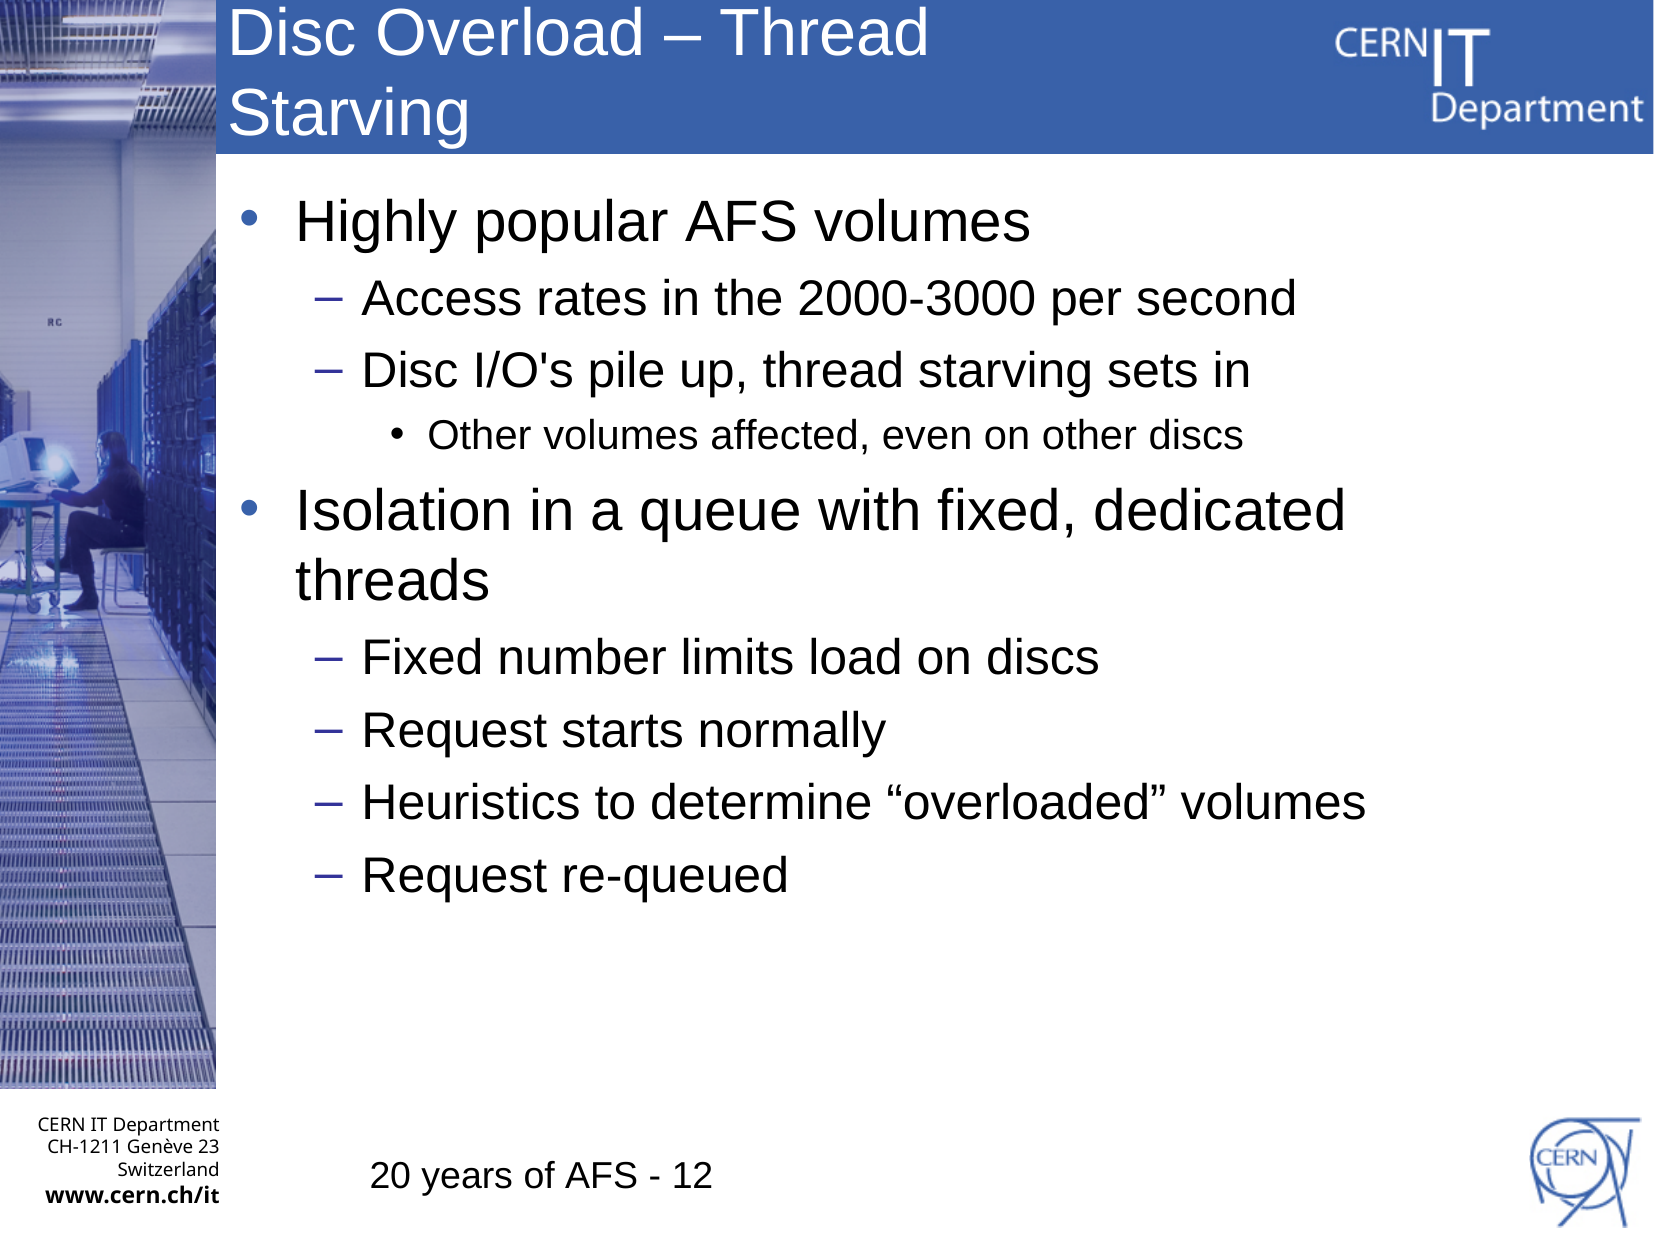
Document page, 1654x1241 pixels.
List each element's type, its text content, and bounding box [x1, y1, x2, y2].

picture [1126, 0, 1654, 154]
picture [1529, 1116, 1642, 1228]
list Highly popular AFS volumes Access rates in the 2000-3000 per second Disc I/O's pile up, thread starving sets in Other volumes affected, even on other discs Isolation in a queue with fixed, dedicated threads Fixed number limits load on discs Request starts normally Heuristics to determine “overloaded” volumes Request re-queued [224, 174, 1463, 1003]
title Disc Overload – Thread Starving [212, 0, 1126, 165]
